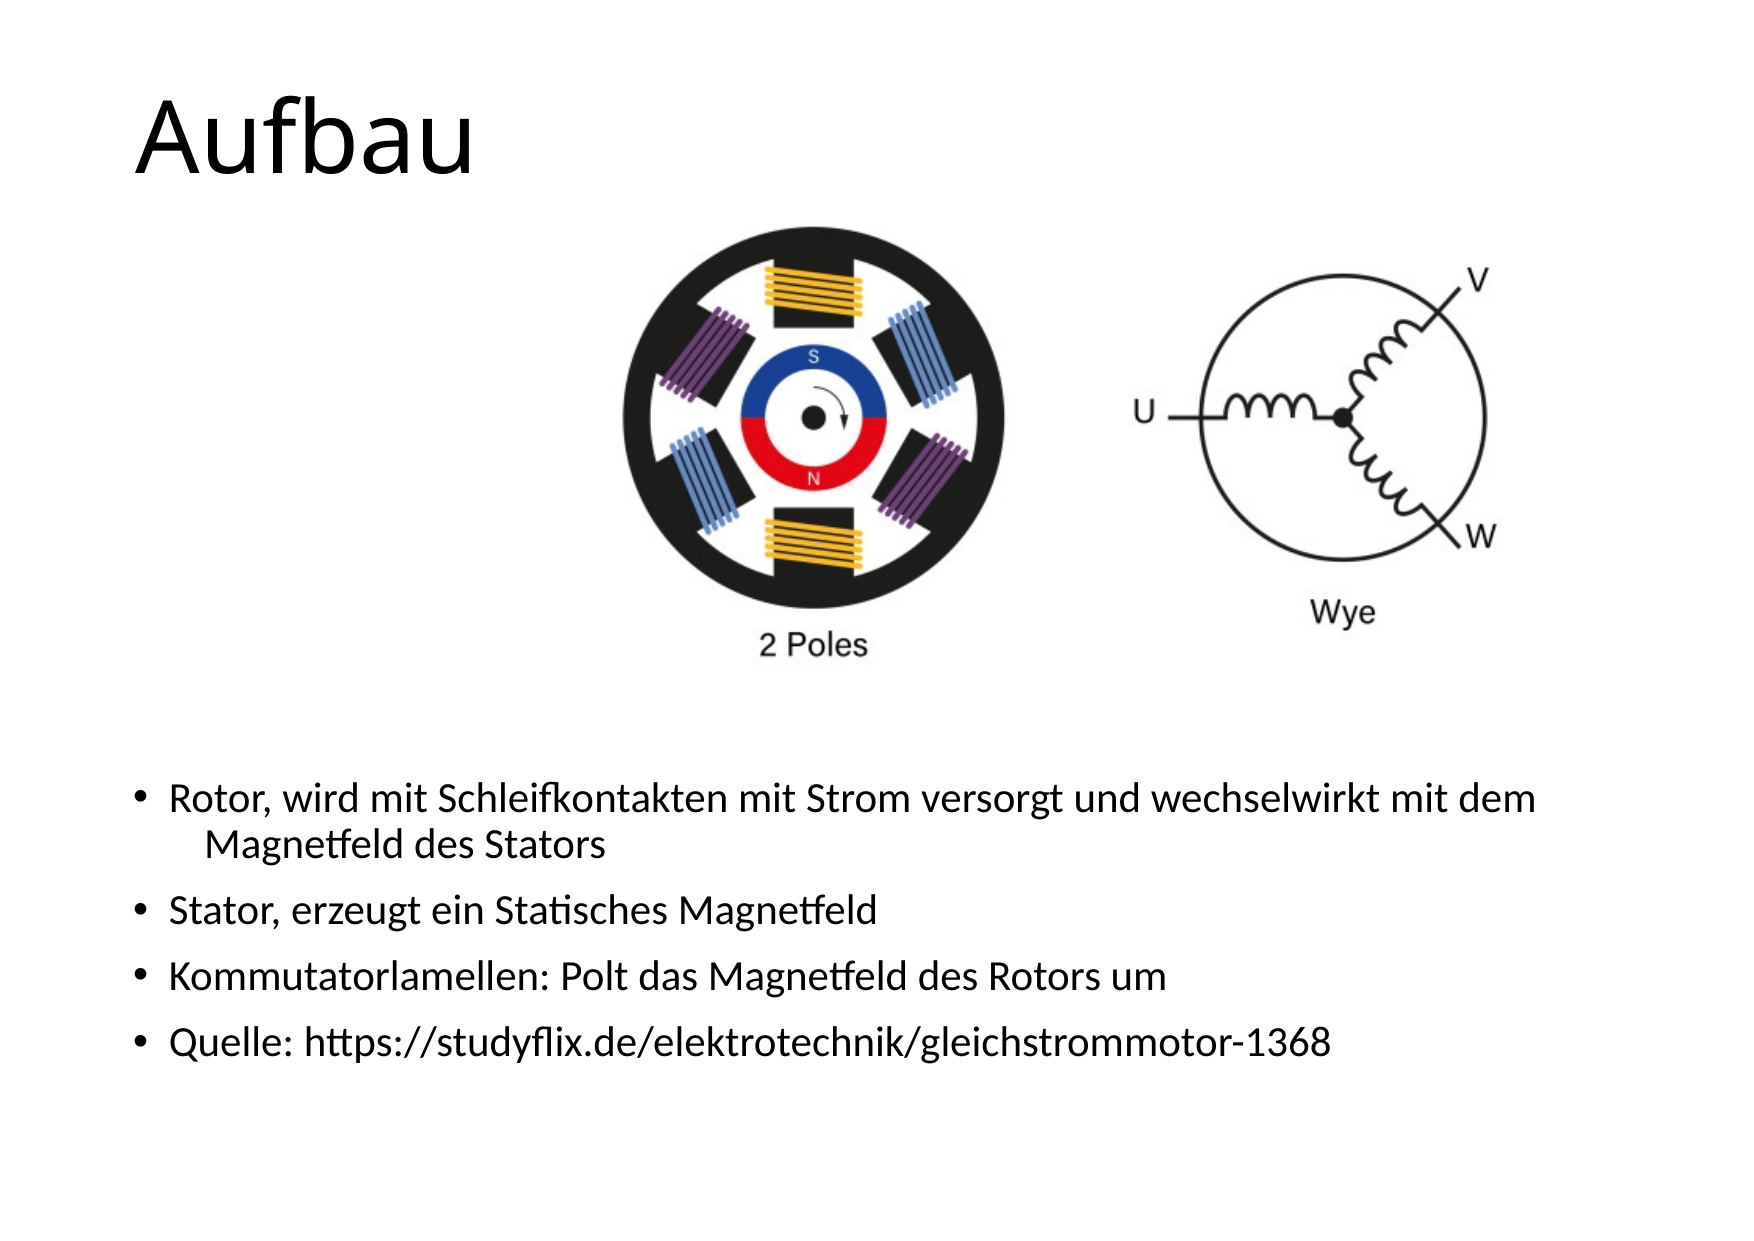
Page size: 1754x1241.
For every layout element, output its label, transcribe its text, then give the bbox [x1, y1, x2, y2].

list Rotor, wird mit Schleifkontakten mit Strom versorgt und wechselwirkt mit dem Magnetfeld des Stators Stator, erzeugt ein Statisches Magnetfeld Kommutatorlamellen: Polt das Magnetfeld des Rotors um Quelle: https://studyflix.de/elektrotechnik/gleichstrommotor-1368 [118, 767, 1670, 1074]
picture [590, 177, 1530, 706]
title Aufbau [120, 66, 1634, 216]
